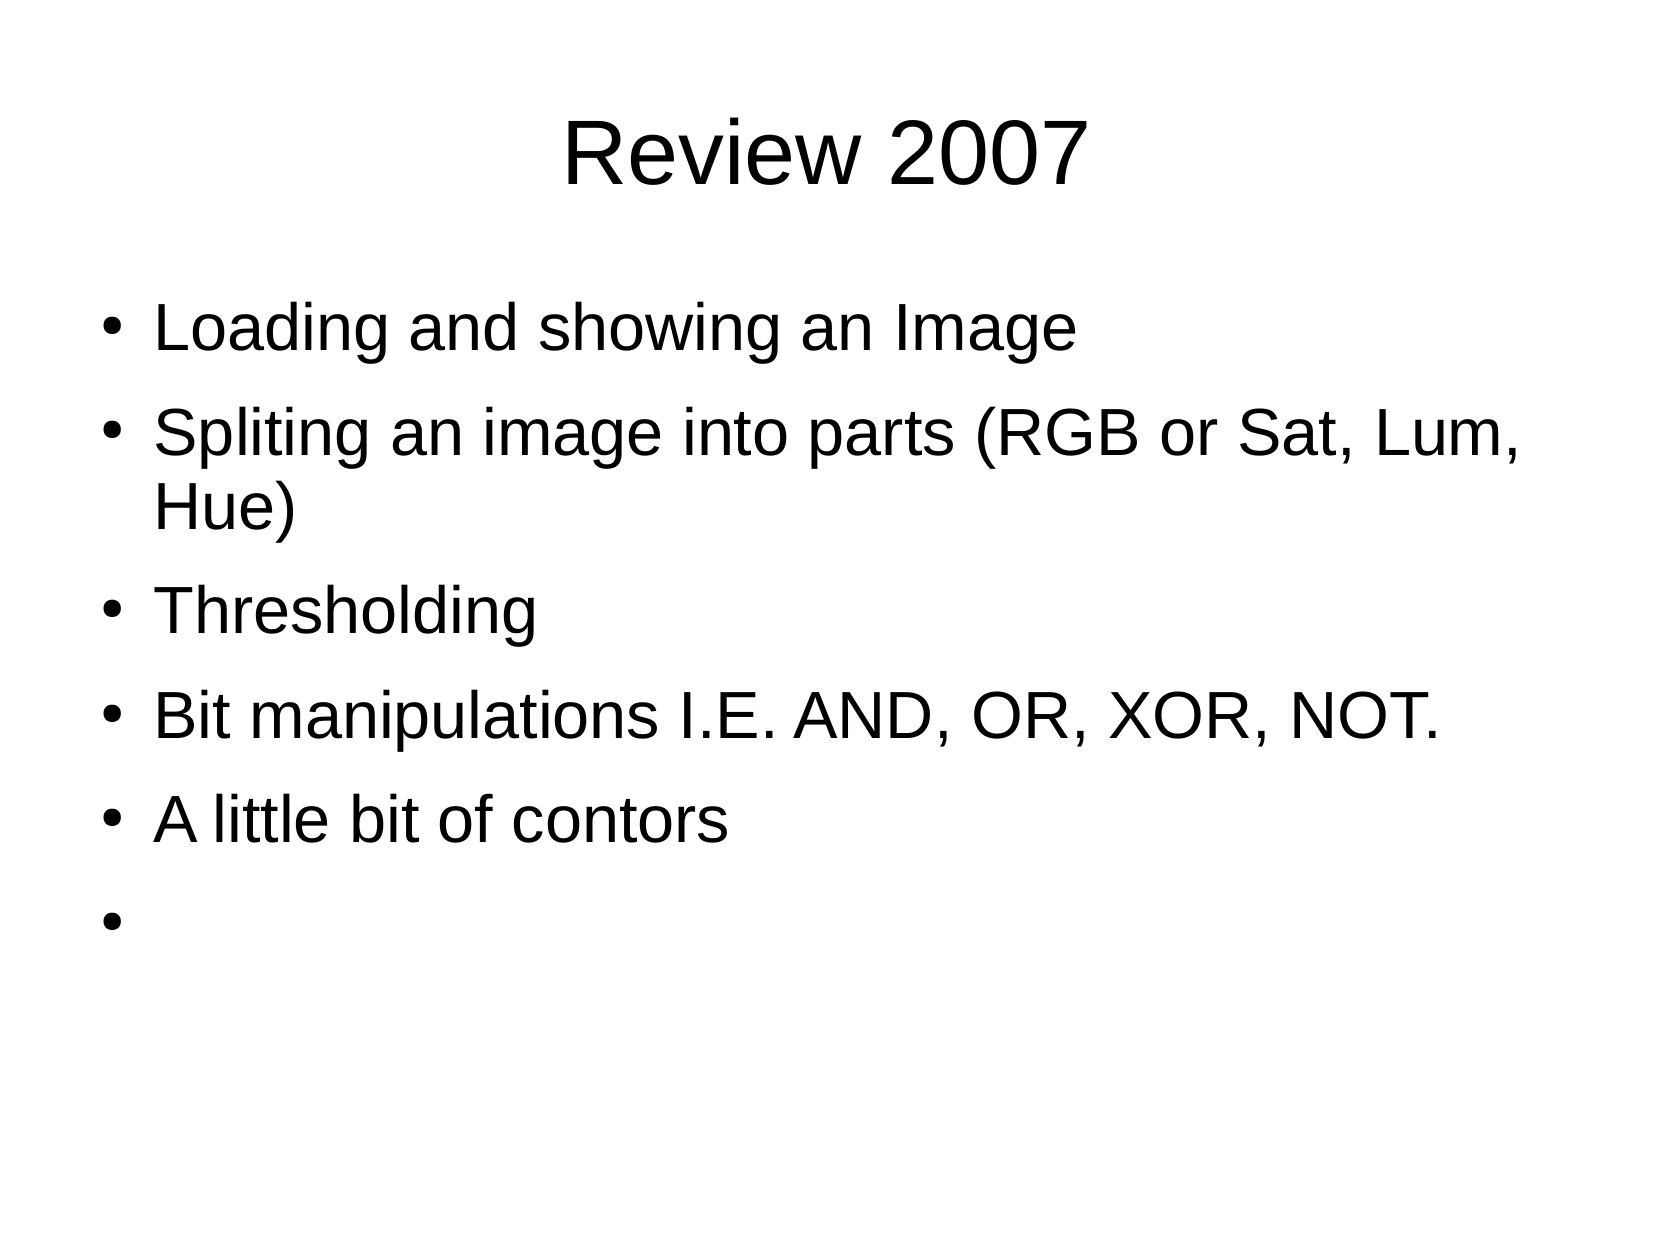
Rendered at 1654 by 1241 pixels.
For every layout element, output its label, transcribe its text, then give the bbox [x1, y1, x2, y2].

title Review 2007 [82, 56, 1571, 250]
list Loading and showing an Image Spliting an image into parts (RGB or Sat, Lum, Hue) Thresholding Bit manipulations I.E. AND, OR, XOR, NOT. A little bit of contors [82, 290, 1571, 1094]
